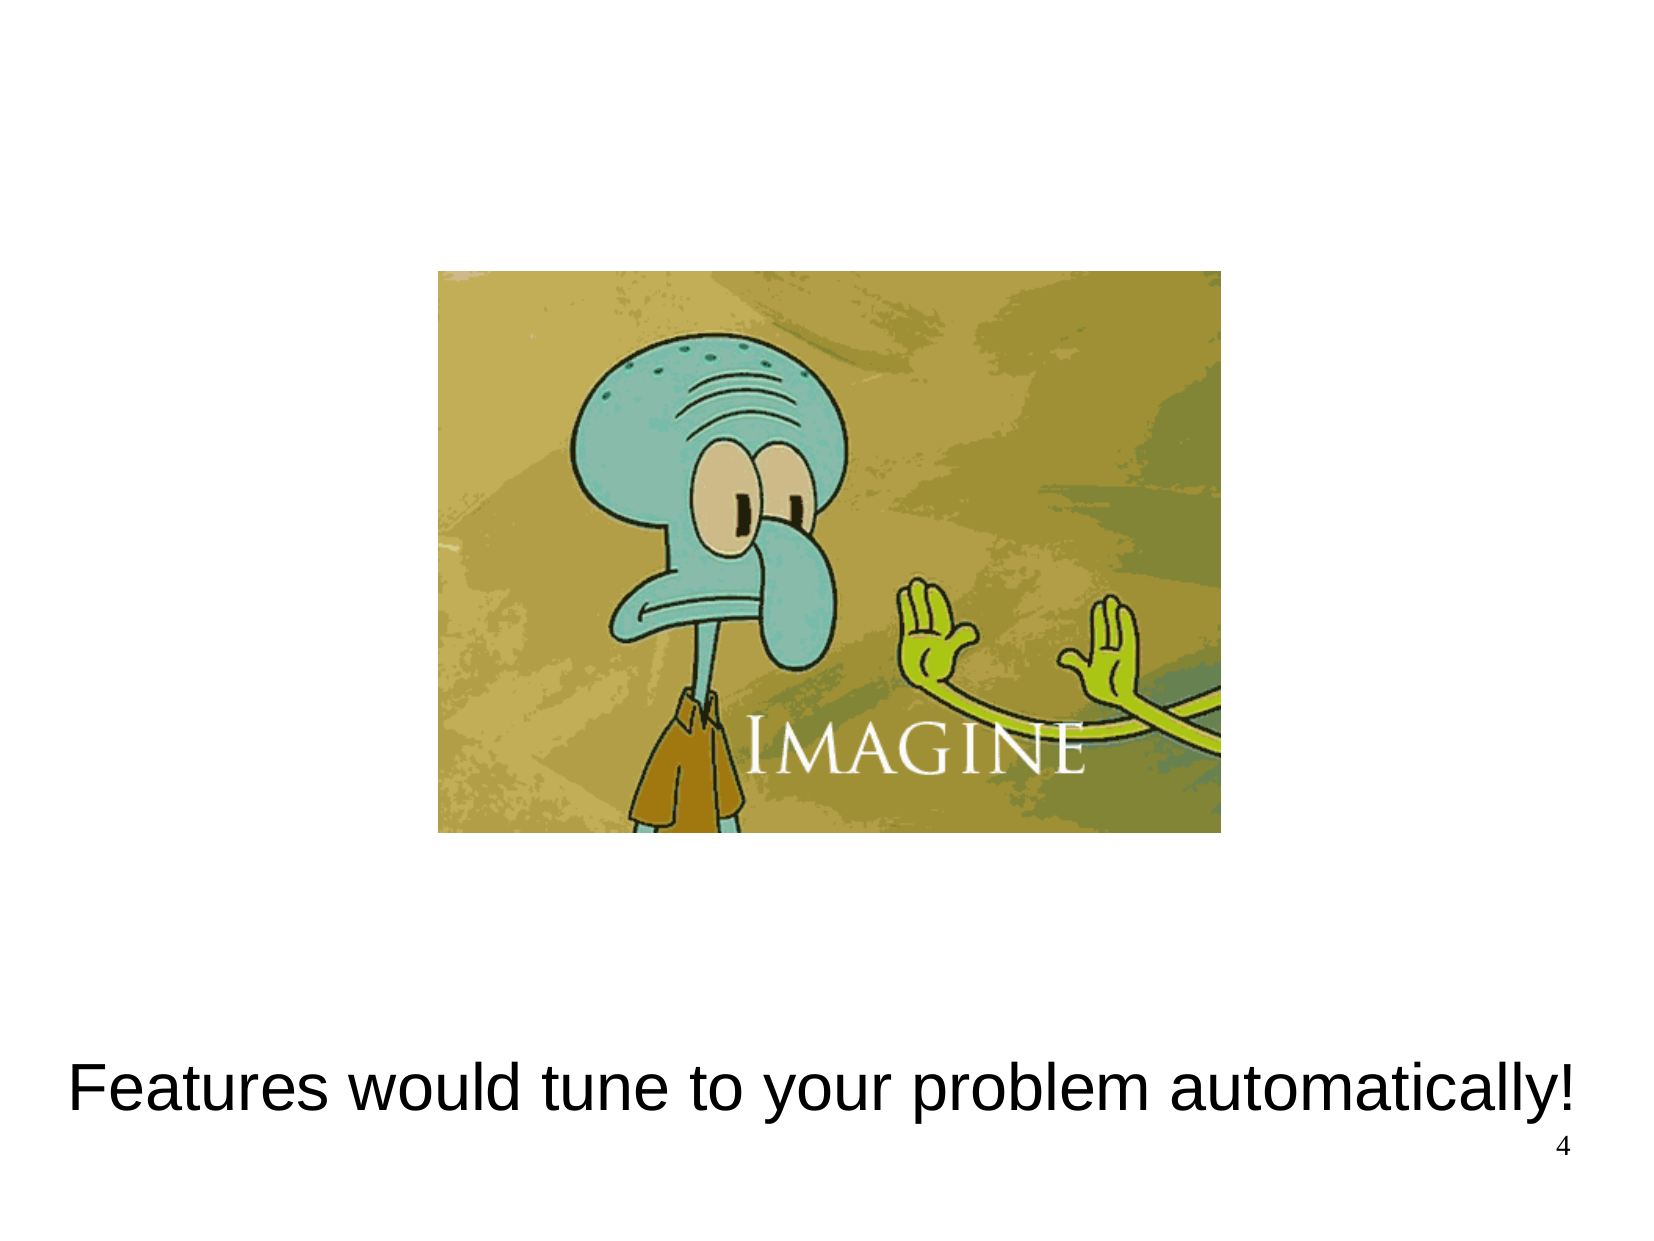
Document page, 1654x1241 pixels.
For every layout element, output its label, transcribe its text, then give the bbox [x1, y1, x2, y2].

list Features would tune to your problem automatically! [0, 1050, 1654, 1241]
picture [438, 271, 1221, 833]
